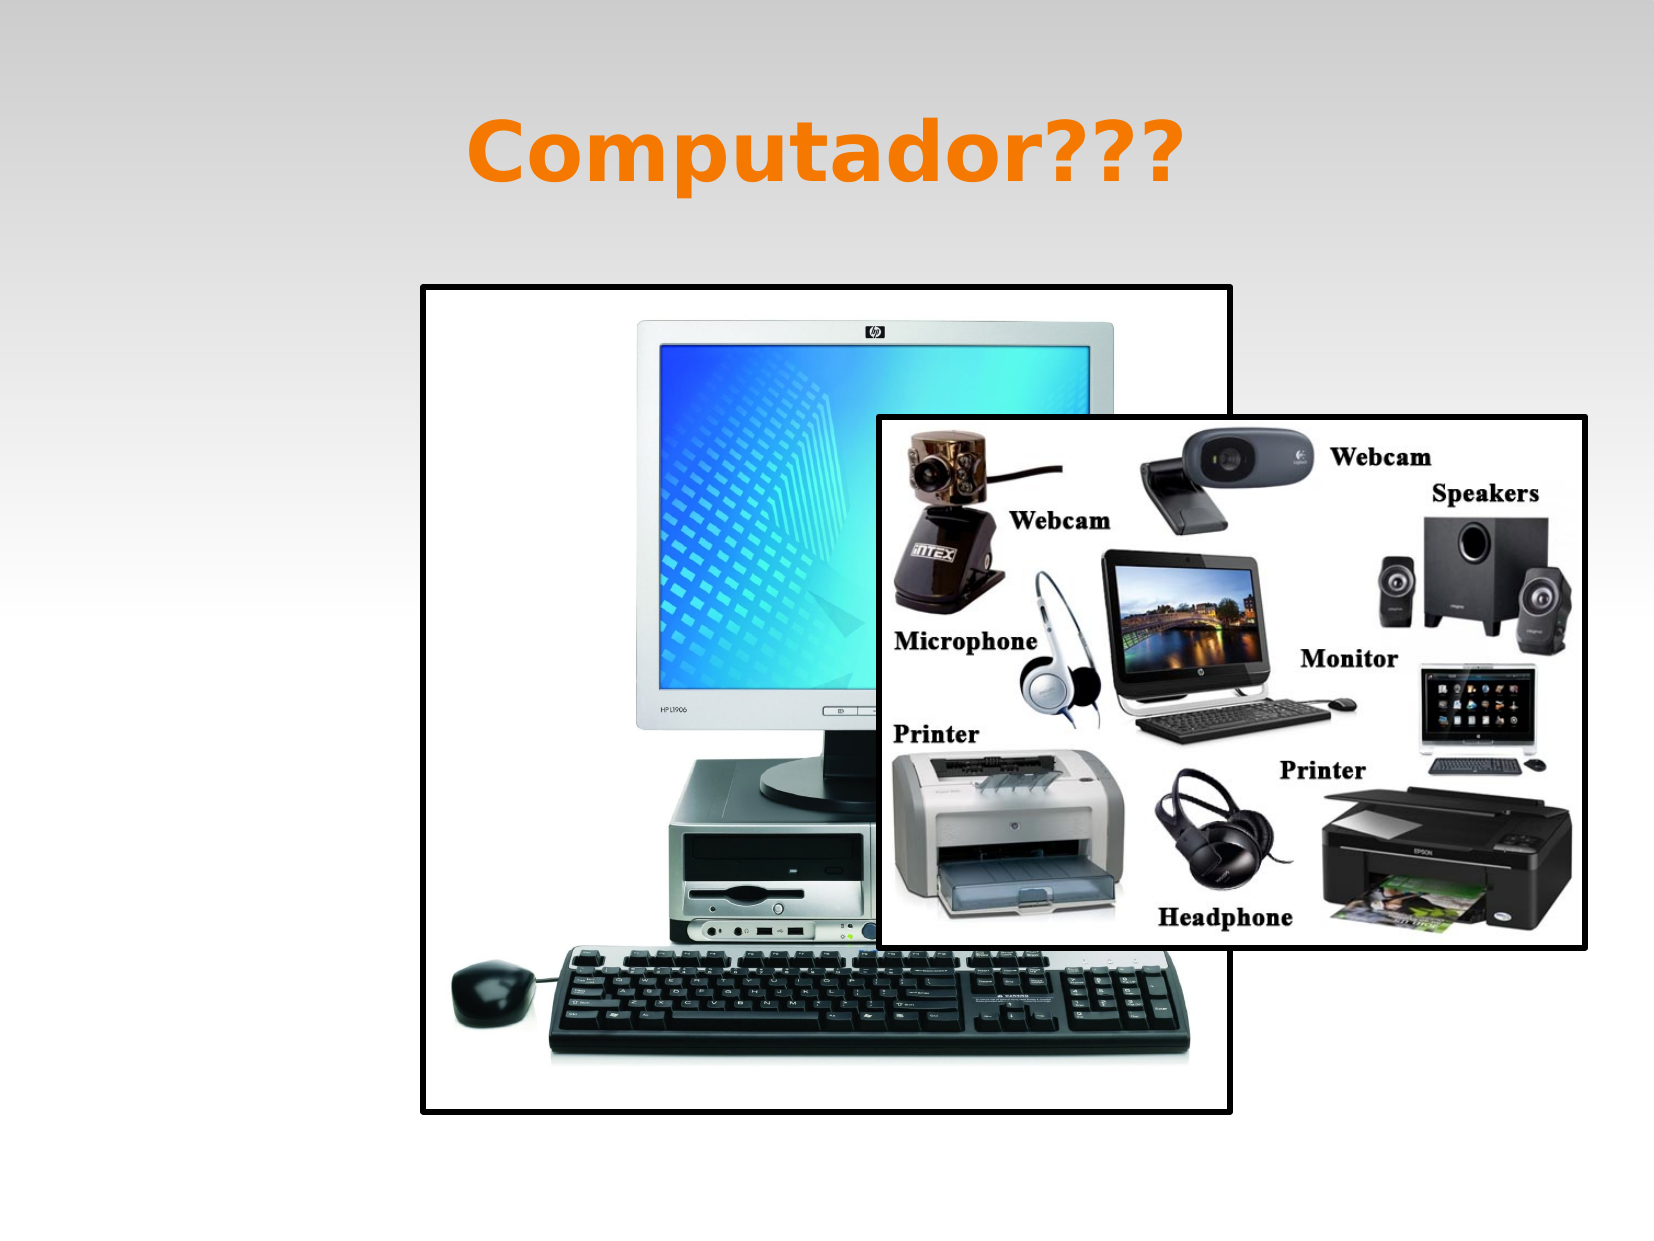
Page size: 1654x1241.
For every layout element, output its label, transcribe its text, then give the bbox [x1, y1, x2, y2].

picture [882, 419, 1583, 945]
title Computador??? [82, 49, 1571, 257]
picture [417, 290, 1236, 1109]
